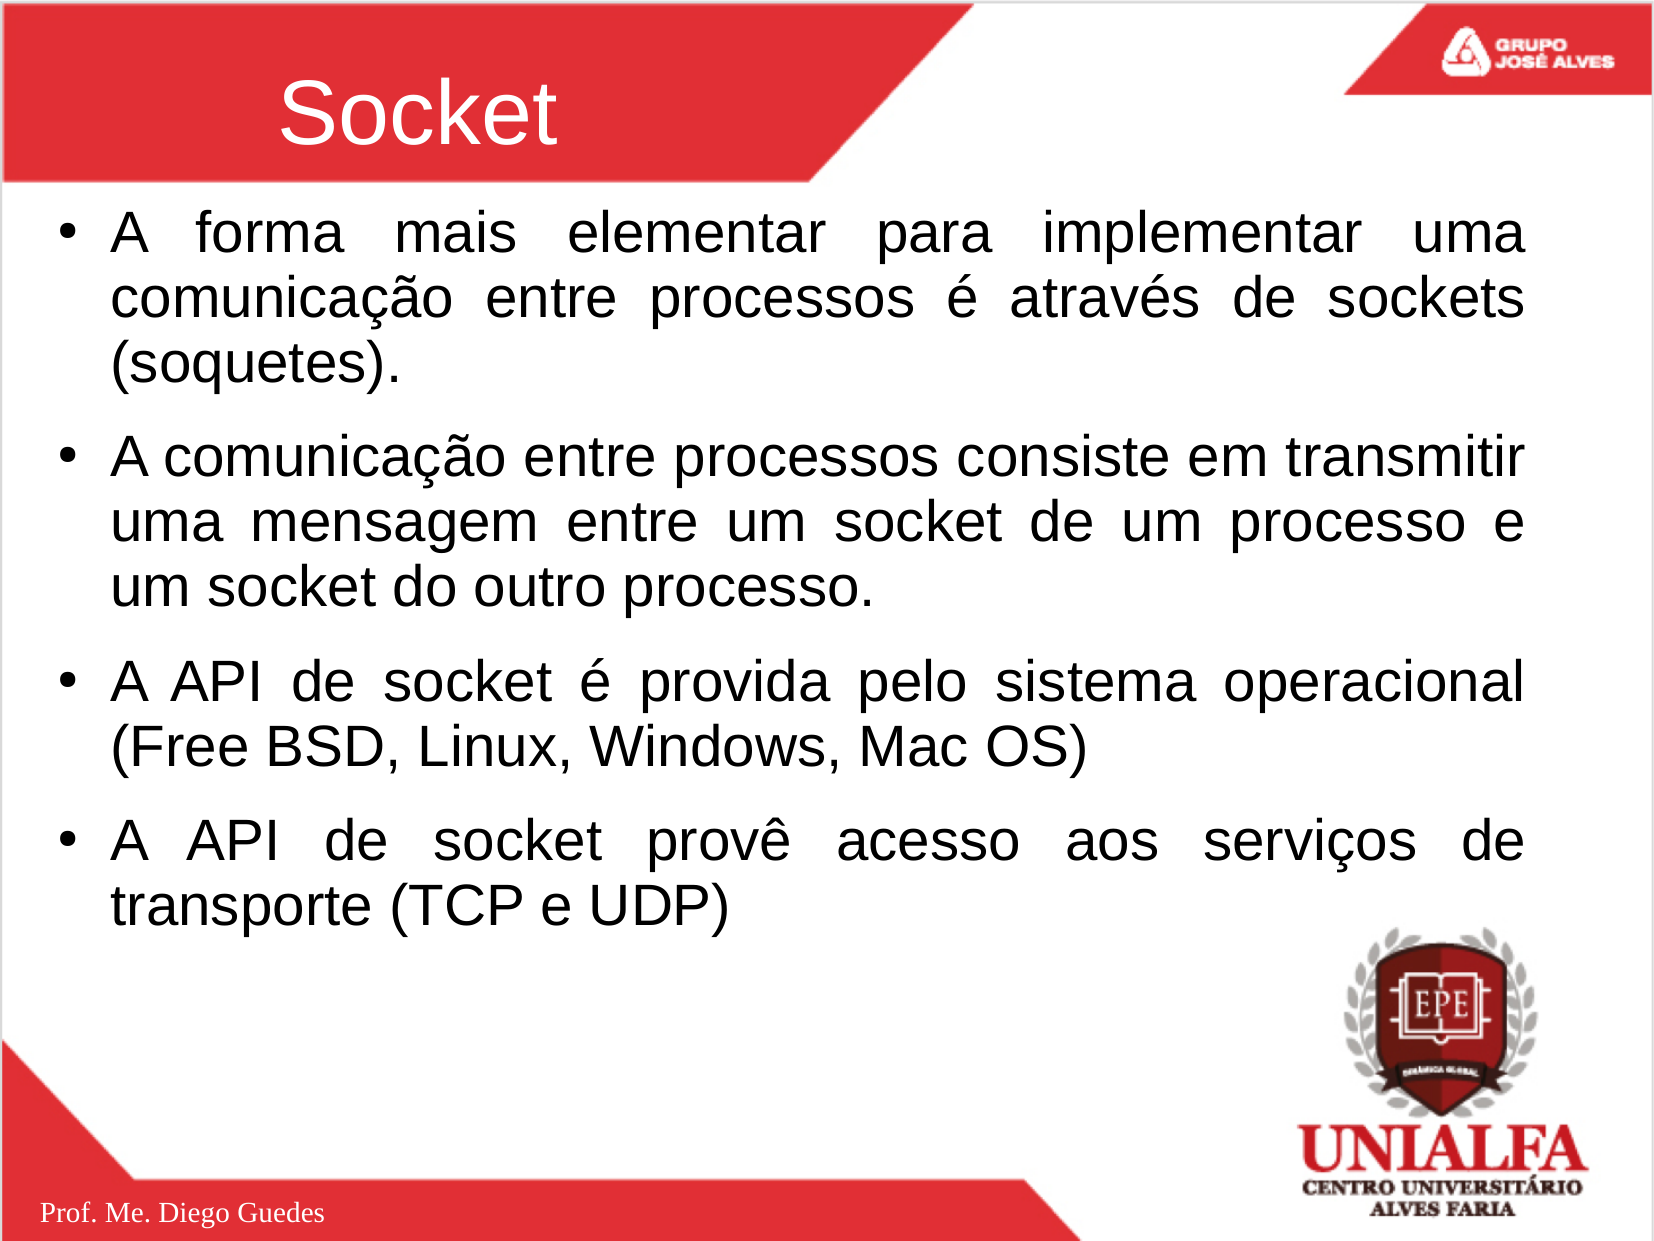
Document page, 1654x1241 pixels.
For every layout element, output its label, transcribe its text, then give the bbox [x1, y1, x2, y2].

title Socket [82, 49, 753, 177]
picture [0, 0, 1654, 1241]
list A forma mais elementar para implementar uma comunicação entre processos é através de sockets (soquetes). A comunicação entre processos consiste em transmitir uma mensagem entre um socket de um processo e um socket do outro processo. A API de socket é provida pelo sistema operacional (Free BSD, Linux, Windows, Mac OS) A API de socket provê acesso aos serviços de transporte (TCP e UDP) [39, 199, 1528, 1111]
